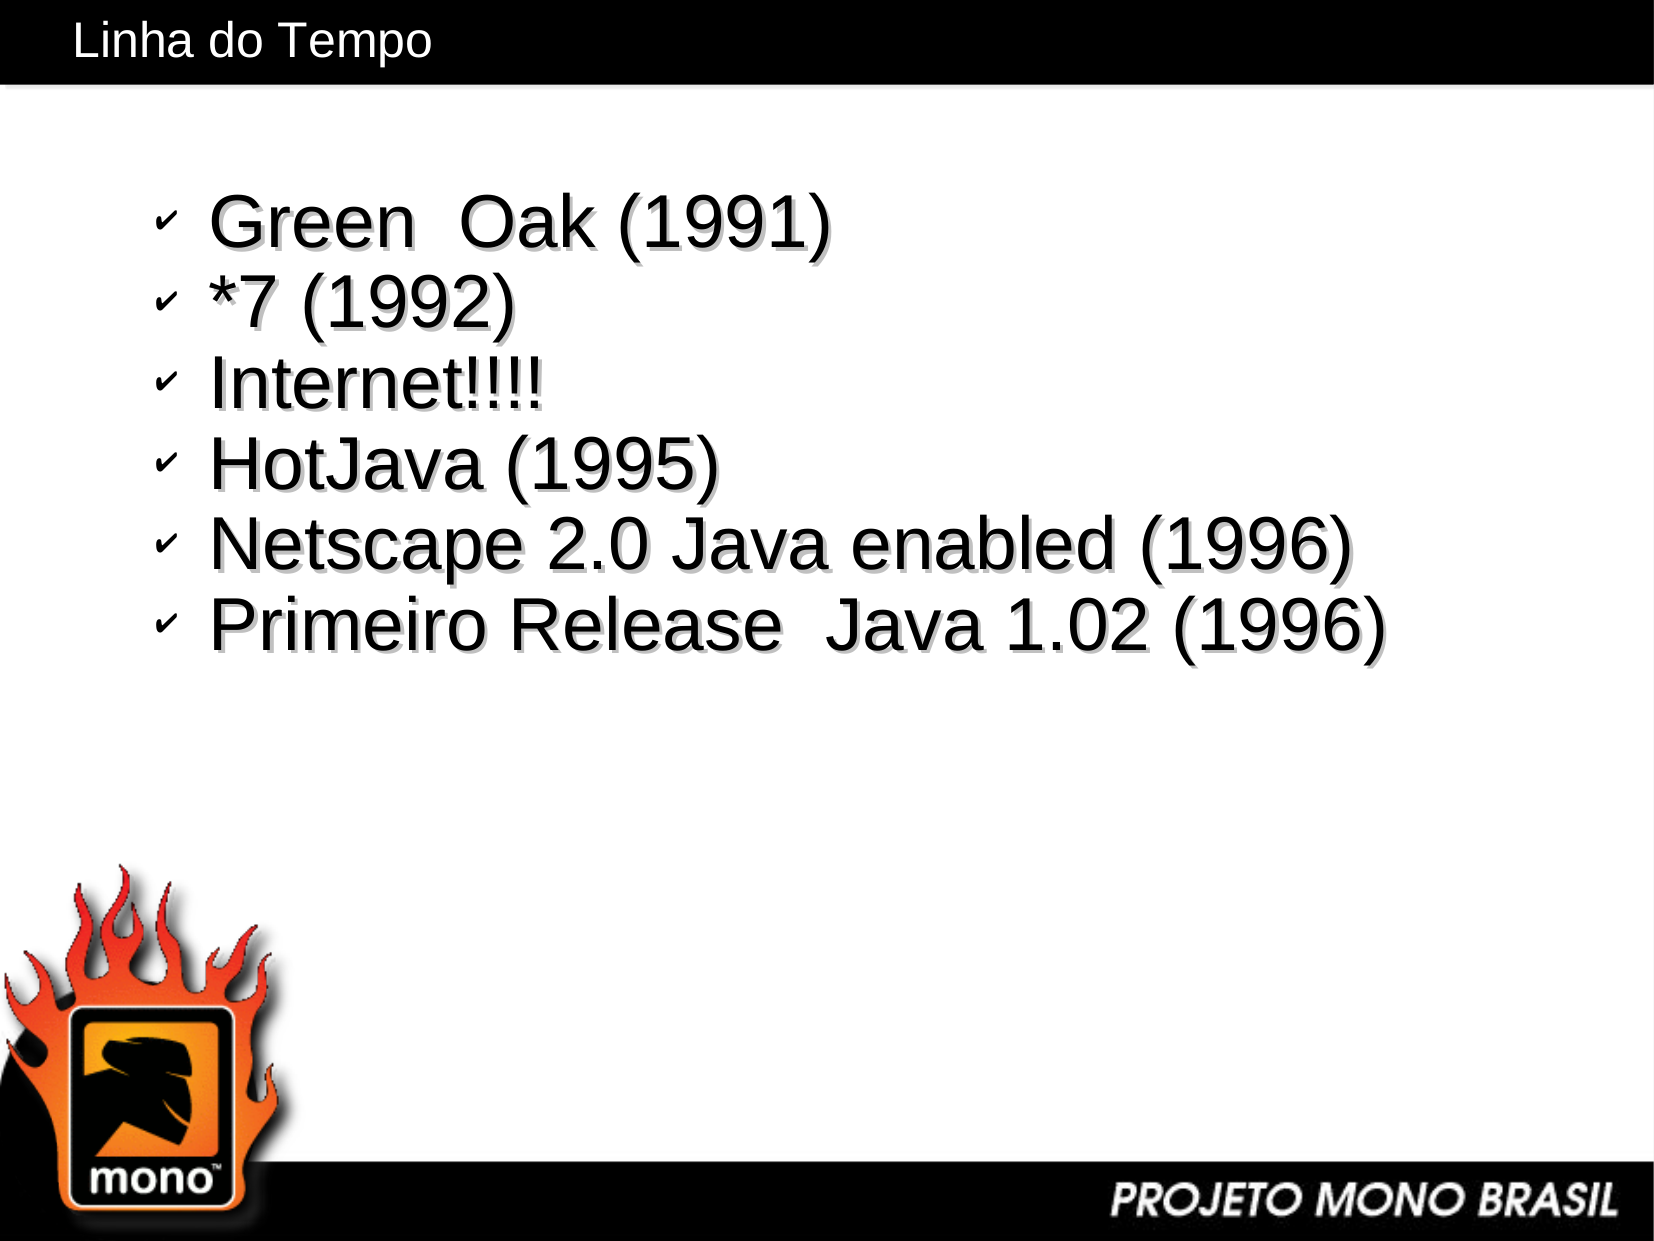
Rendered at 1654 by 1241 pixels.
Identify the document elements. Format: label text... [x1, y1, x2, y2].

picture [0, 85, 1654, 1241]
title Linha do Tempo [72, 0, 1485, 85]
list Green Oak (1991) *7 (1992) Internet!!!! HotJava (1995) Netscape 2.0 Java enabled (1996) Primeiro Release Java 1.02 (1996) [121, 185, 1534, 1048]
